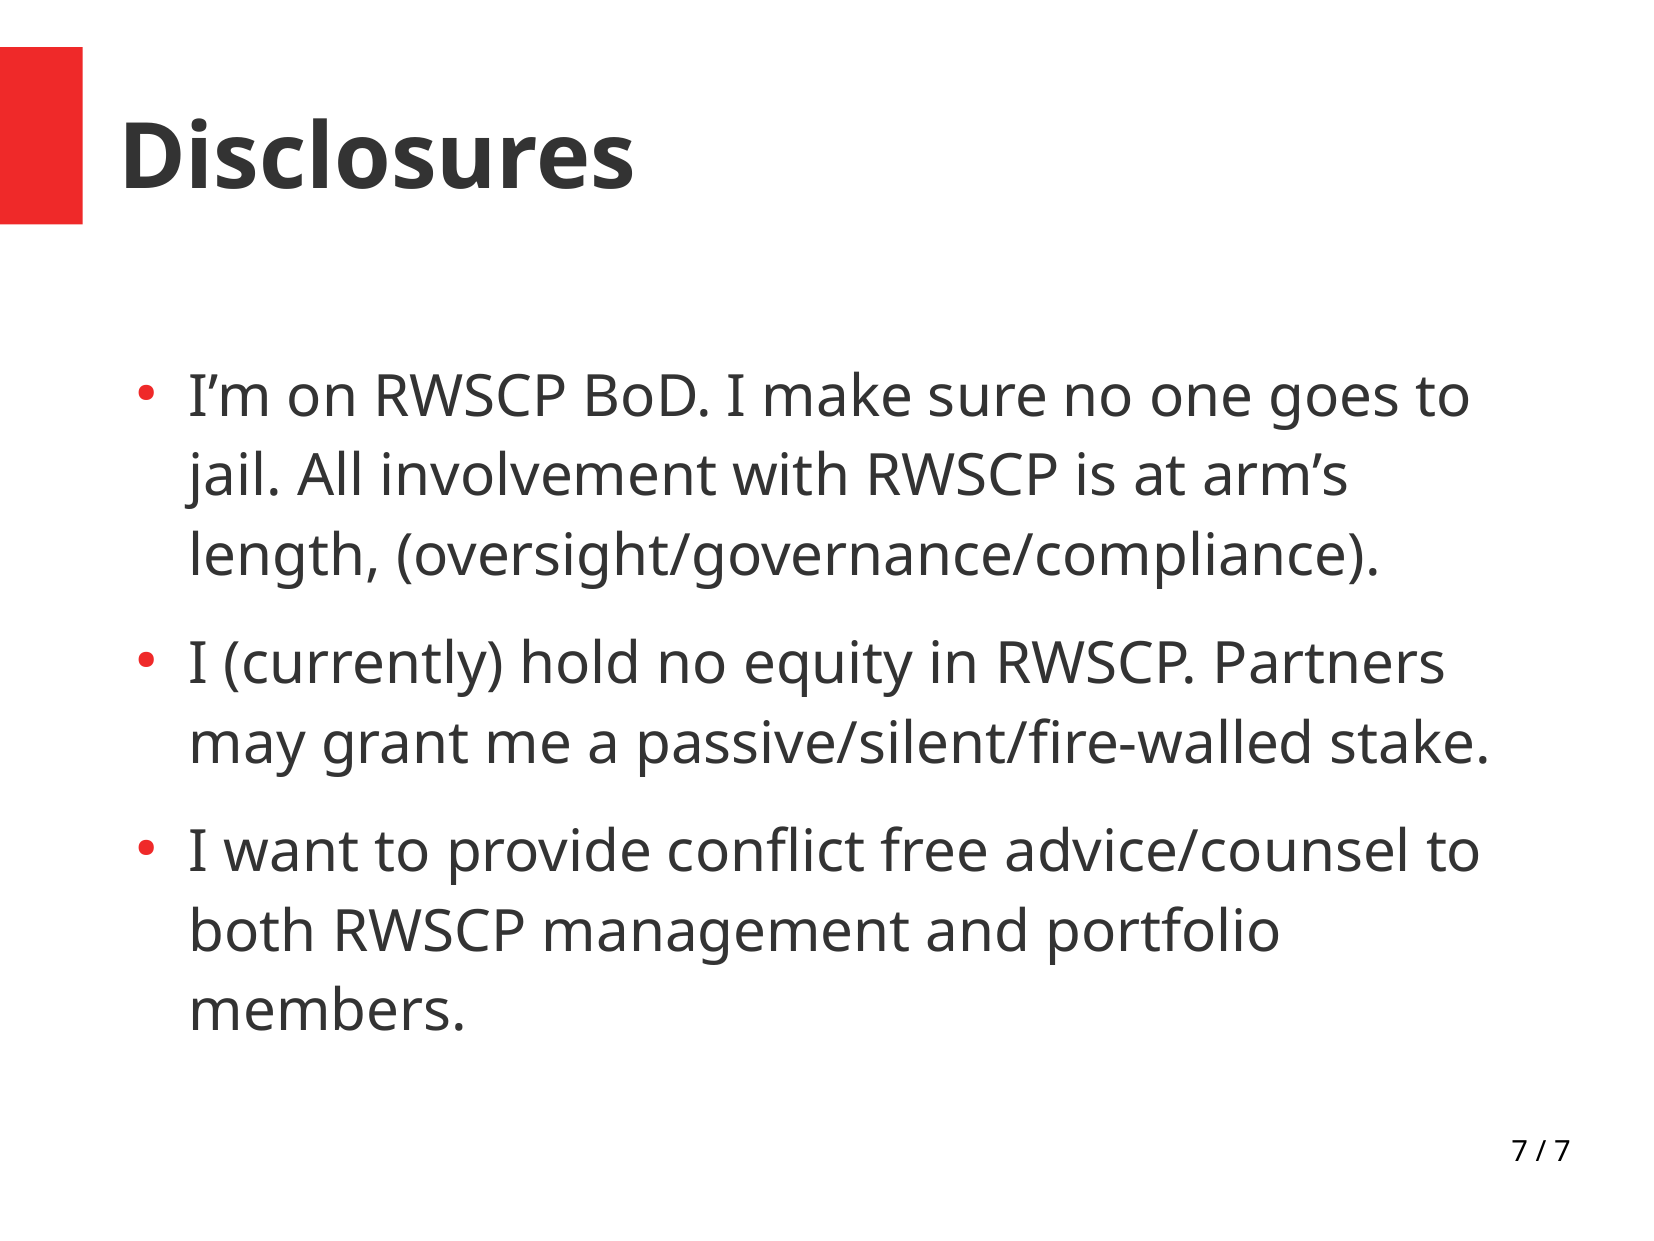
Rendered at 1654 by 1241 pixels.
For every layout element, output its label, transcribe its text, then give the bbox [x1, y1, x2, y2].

list I’m on RWSCP BoD. I make sure no one goes to jail. All involvement with RWSCP is at arm’s length, (oversight/governance/compliance). I (currently) hold no equity in RWSCP. Partners may grant me a passive/silent/fire-walled stake. I want to provide conflict free advice/counsel to both RWSCP management and portfolio members. [118, 354, 1536, 1074]
title Disclosures [118, 49, 1571, 257]
